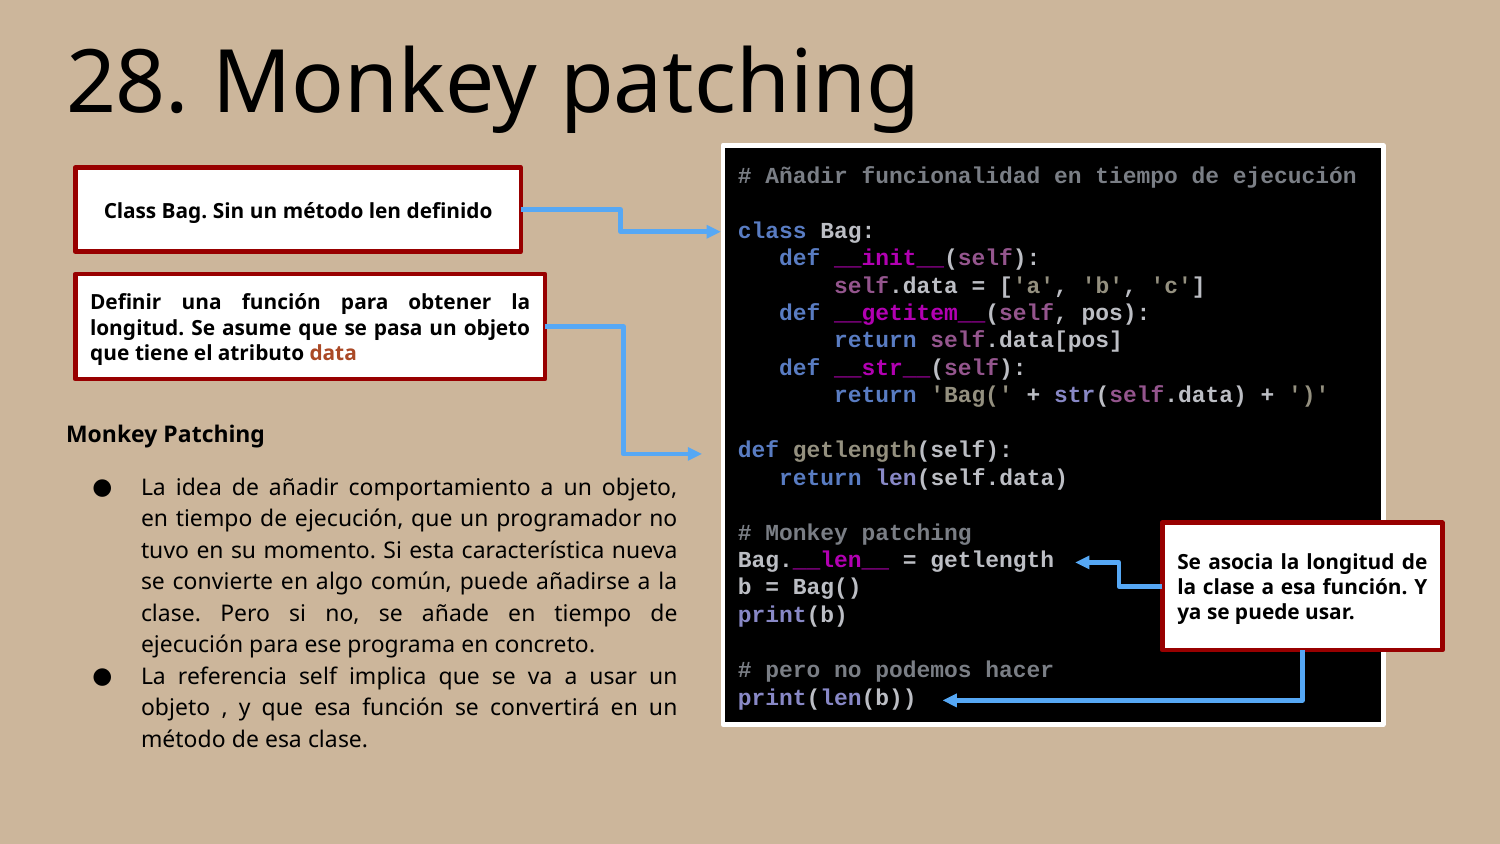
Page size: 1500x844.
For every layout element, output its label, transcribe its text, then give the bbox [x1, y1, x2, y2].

text_box Monkey Patching La idea de añadir comportamiento a un objeto, en tiempo de ejecución, que un programador no tuvo en su momento. Si esta característica nueva se convierte en algo común, puede añadirse a la clase. Pero si no, se añade en tiempo de ejecución para ese programa en concreto. La referencia self implica que se va a usar un objeto , y que esa función se convertirá en un método de esa clase. [51, 436, 694, 784]
text_box # Añadir funcionalidad en tiempo de ejecución class Bag: def __init__(self): self.data = ['a', 'b', 'c'] def __getitem__(self, pos): return self.data[pos] def __str__(self): return 'Bag(' + str(self.data) + ')' def getlength(self): return len(self.data) # Monkey patching Bag.__len__ = getlength b = Bag() print(b) # pero no podemos hacer print(len(b)) [722, 145, 1384, 725]
text_box Definir una función para obtener la longitud. Se asume que se pasa un objeto que tiene el atributo data [75, 274, 546, 380]
text_box Se asocia la longitud de la clase a esa función. Y ya se puede usar. [1162, 522, 1443, 651]
title 28. Monkey patching [51, 51, 1449, 146]
text_box Class Bag. Sin un método len definido [75, 167, 521, 252]
